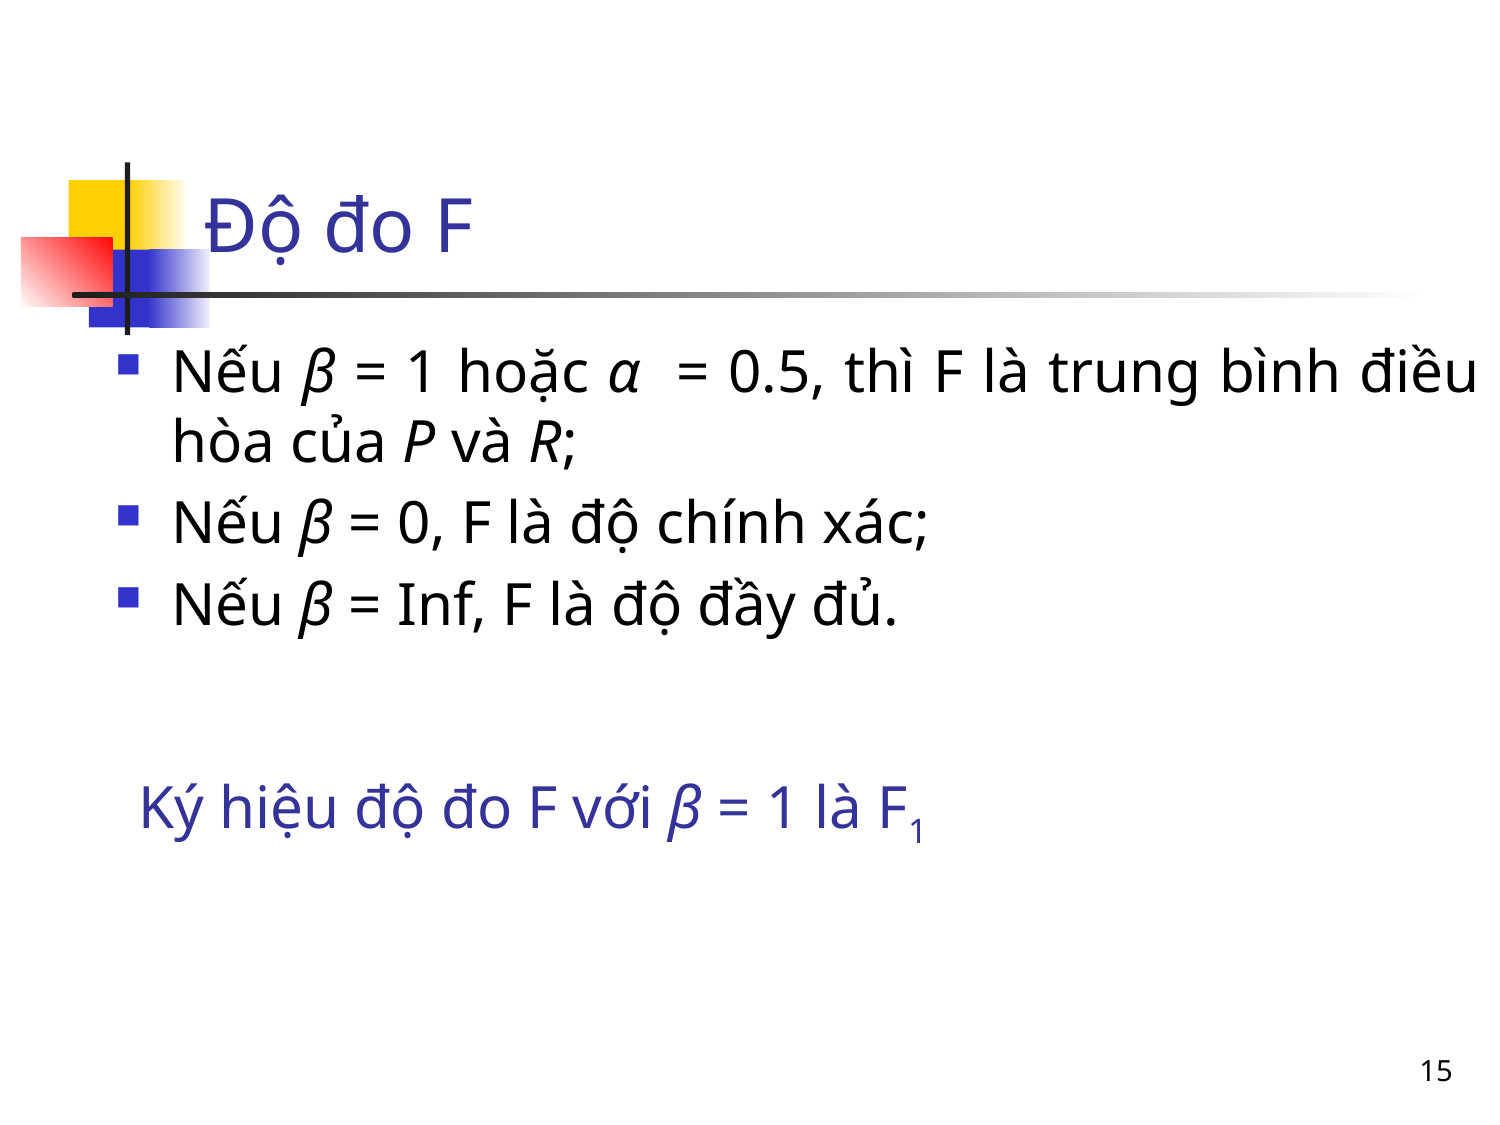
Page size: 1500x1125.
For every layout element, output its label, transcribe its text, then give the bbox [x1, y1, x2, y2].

list Nếu β = 1 hoặc α = 0.5, thì F là trung bình điều hòa của P và R; Nếu β = 0, F là độ chính xác; Nếu β = Inf, F là độ đầy đủ. [100, 326, 1495, 770]
title Độ đo F [188, 35, 1468, 275]
text_box Ký hiệu độ đo F với β = 1 là F1 [123, 763, 1424, 858]
slide_number <number> [1155, 1024, 1468, 1100]
